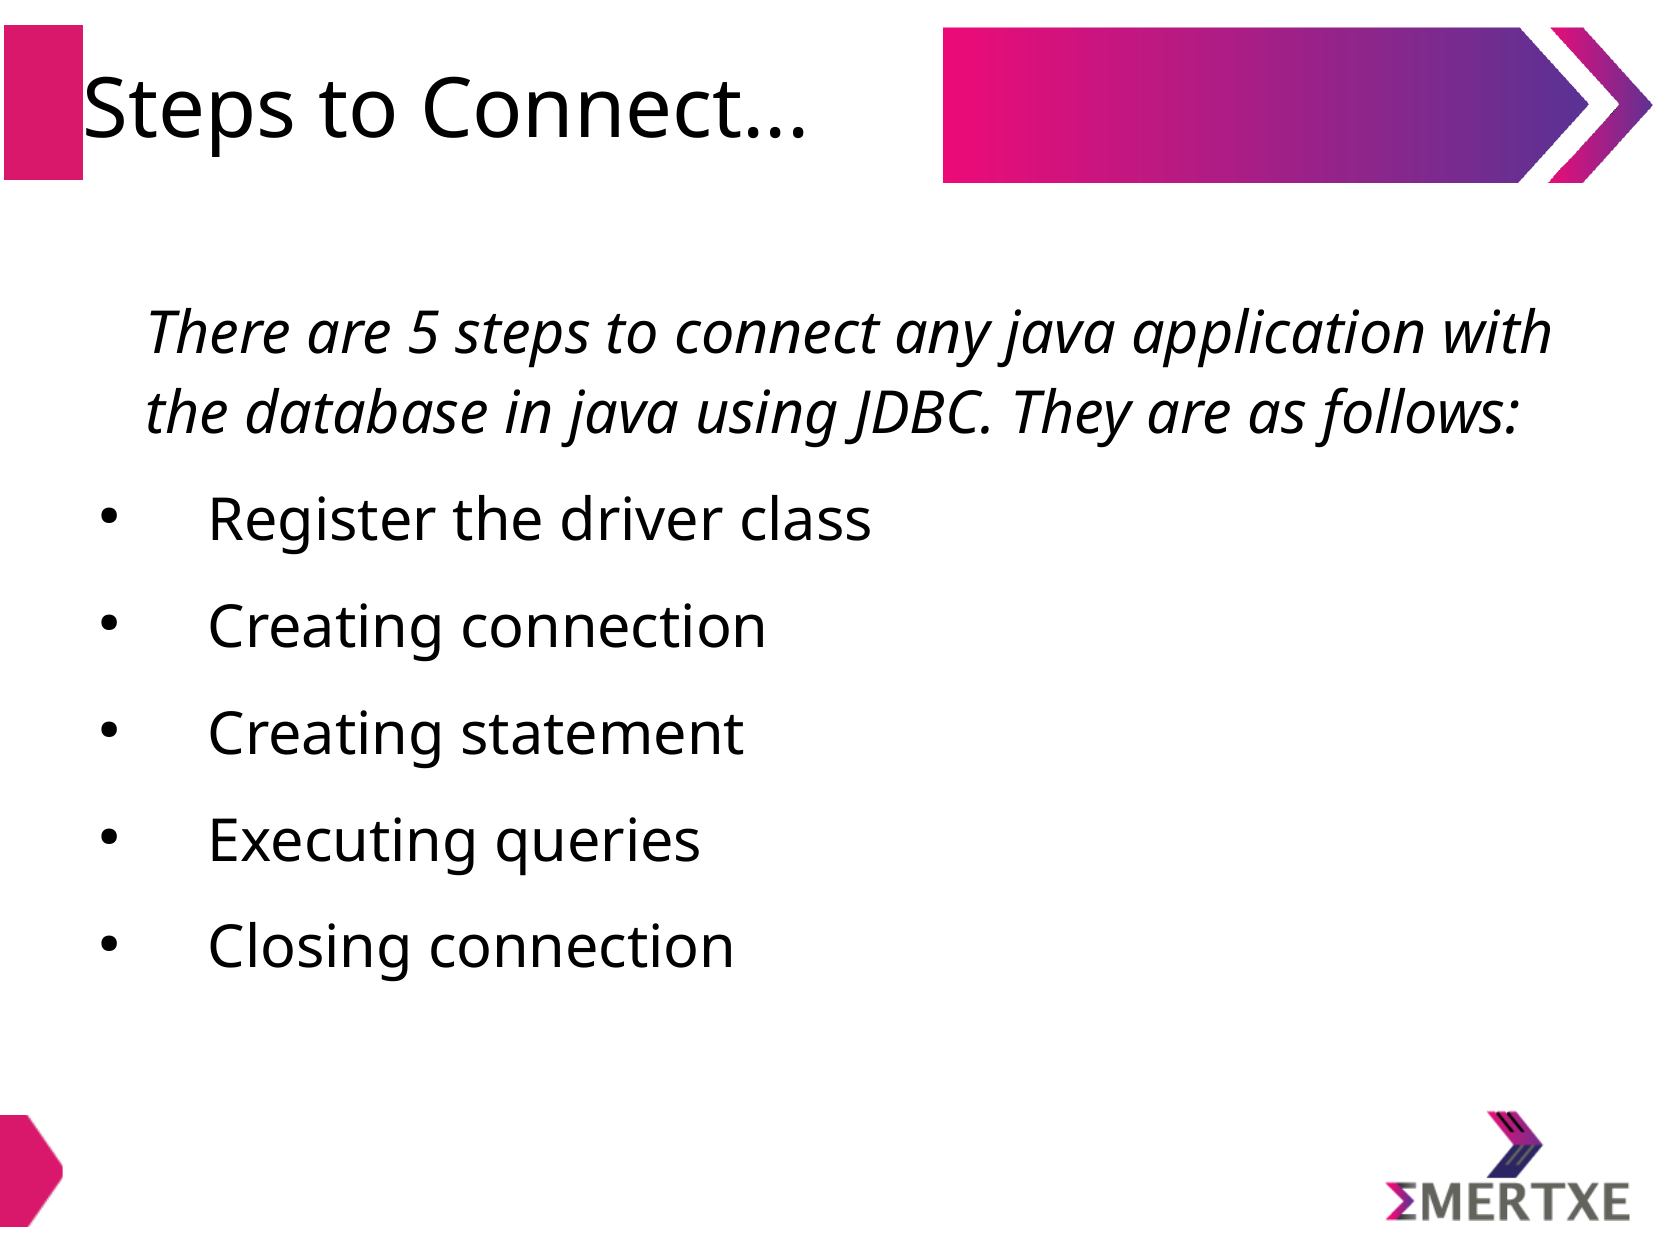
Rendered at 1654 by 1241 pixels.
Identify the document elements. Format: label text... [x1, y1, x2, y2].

picture [1571, 27, 1653, 183]
picture [1385, 1107, 1631, 1221]
title Steps to Connect... [82, 2, 1571, 210]
list There are 5 steps to connect any java application with the database in java using JDBC. They are as follows: Register the driver class Creating connection Creating statement Executing queries Closing connection [82, 290, 1571, 1010]
